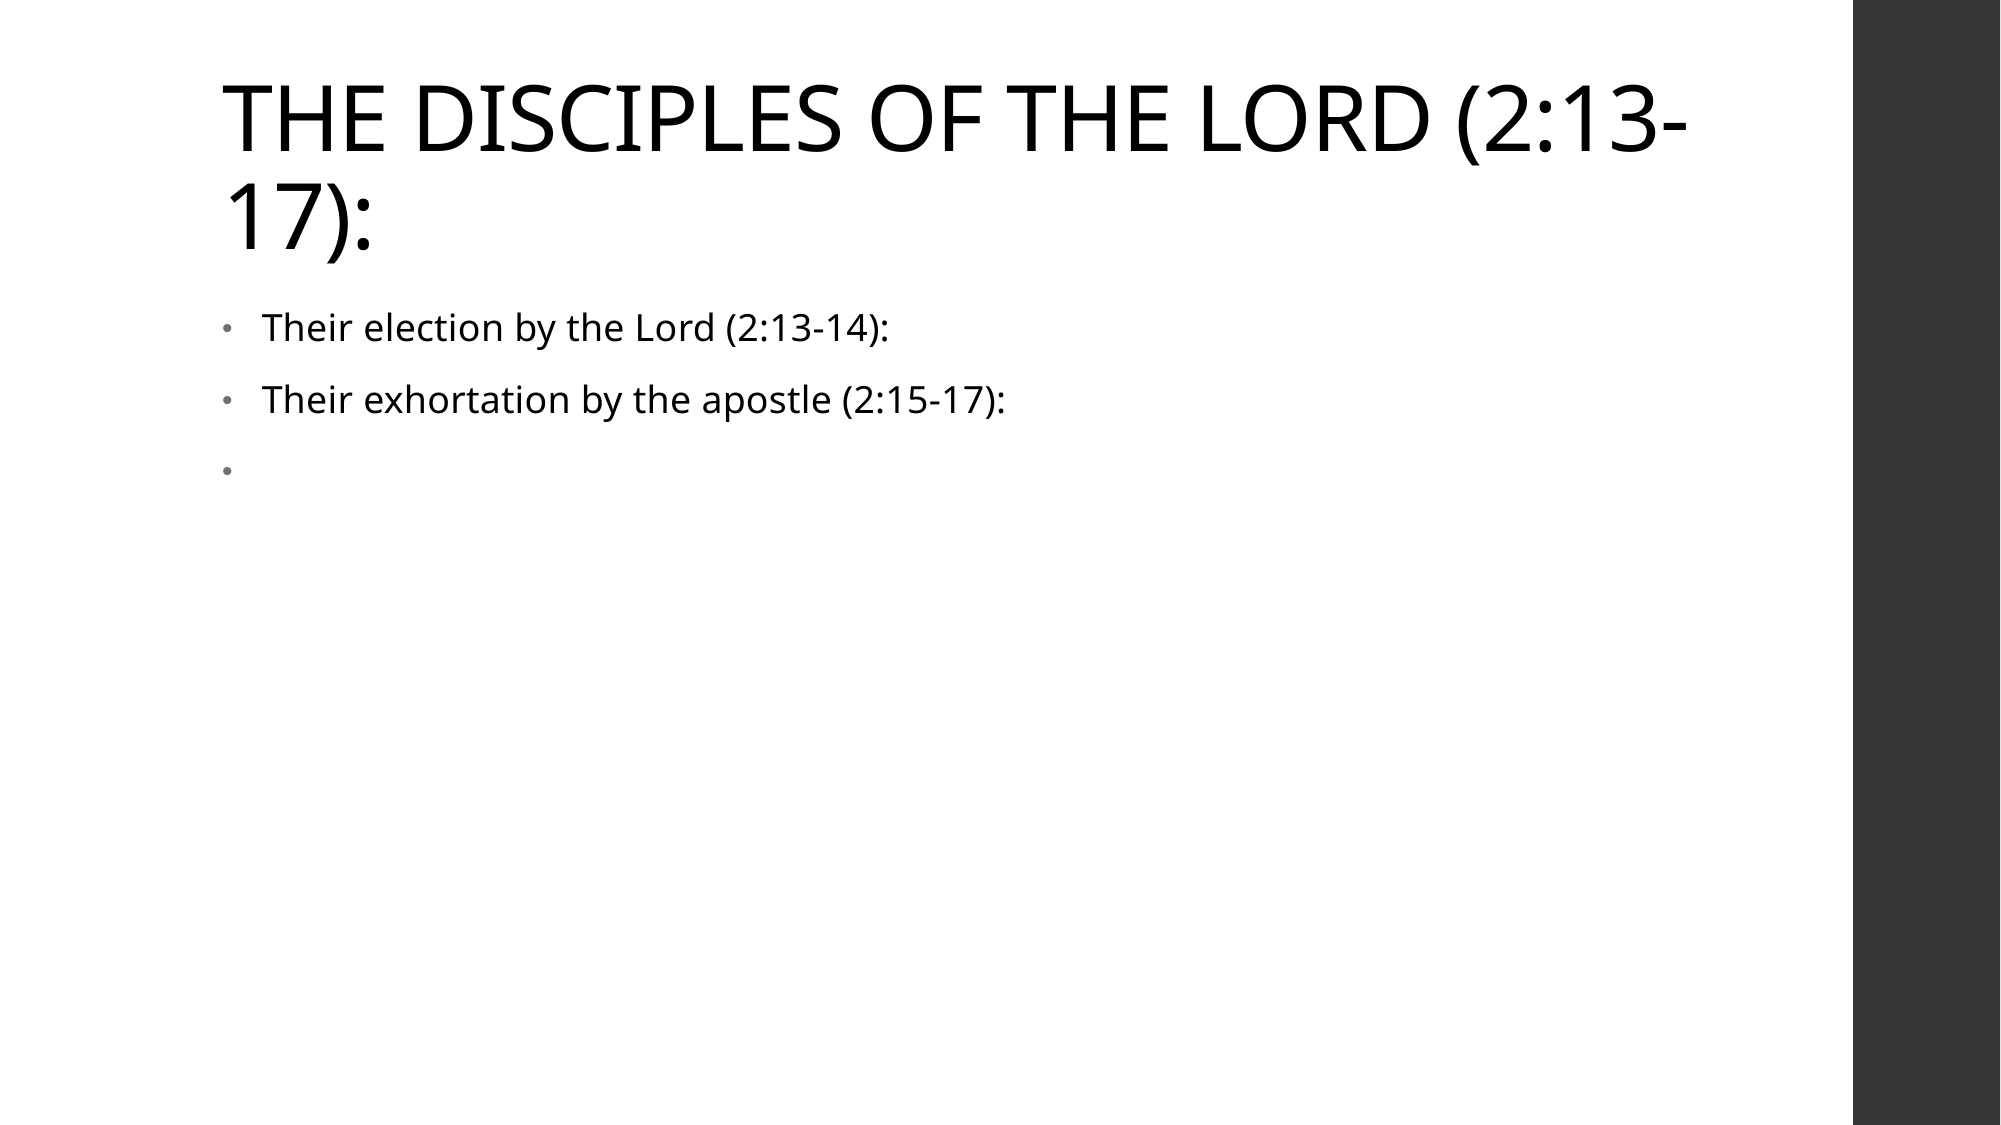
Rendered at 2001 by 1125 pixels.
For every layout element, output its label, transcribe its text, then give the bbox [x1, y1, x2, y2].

list Their election by the Lord (2:13-14): Their exhortation by the apostle (2:15-17): [206, 299, 1617, 1014]
title THE DISCIPLES OF THE LORD (2:13-17): [206, 60, 1797, 278]
